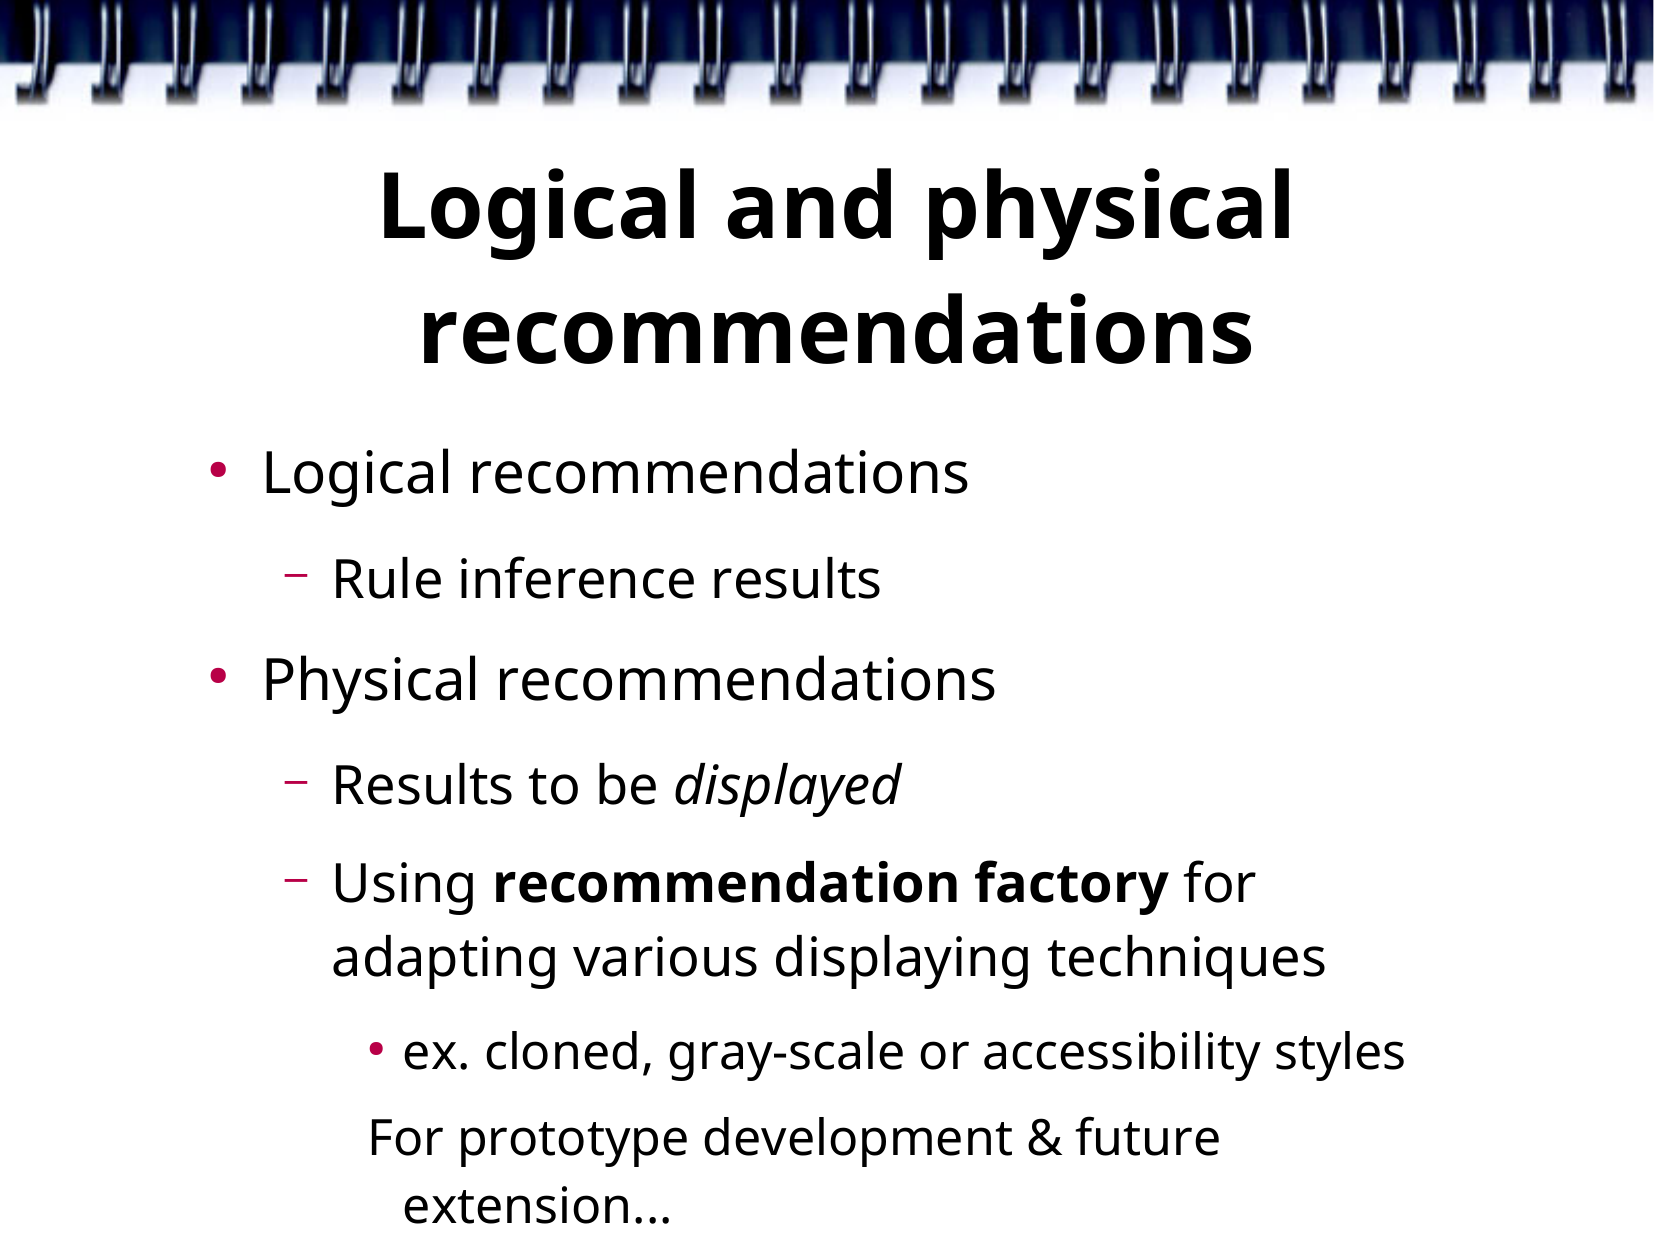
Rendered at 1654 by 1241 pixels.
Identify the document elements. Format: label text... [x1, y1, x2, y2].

picture [0, 0, 1654, 121]
title Logical and physical recommendations [139, 156, 1535, 375]
list Logical recommendations Rule inference results Physical recommendations Results to be displayed Using recommendation factory for adapting various displaying techniques ex. cloned, gray-scale or accessibility styles For prototype development & future extension... [190, 431, 1472, 1152]
